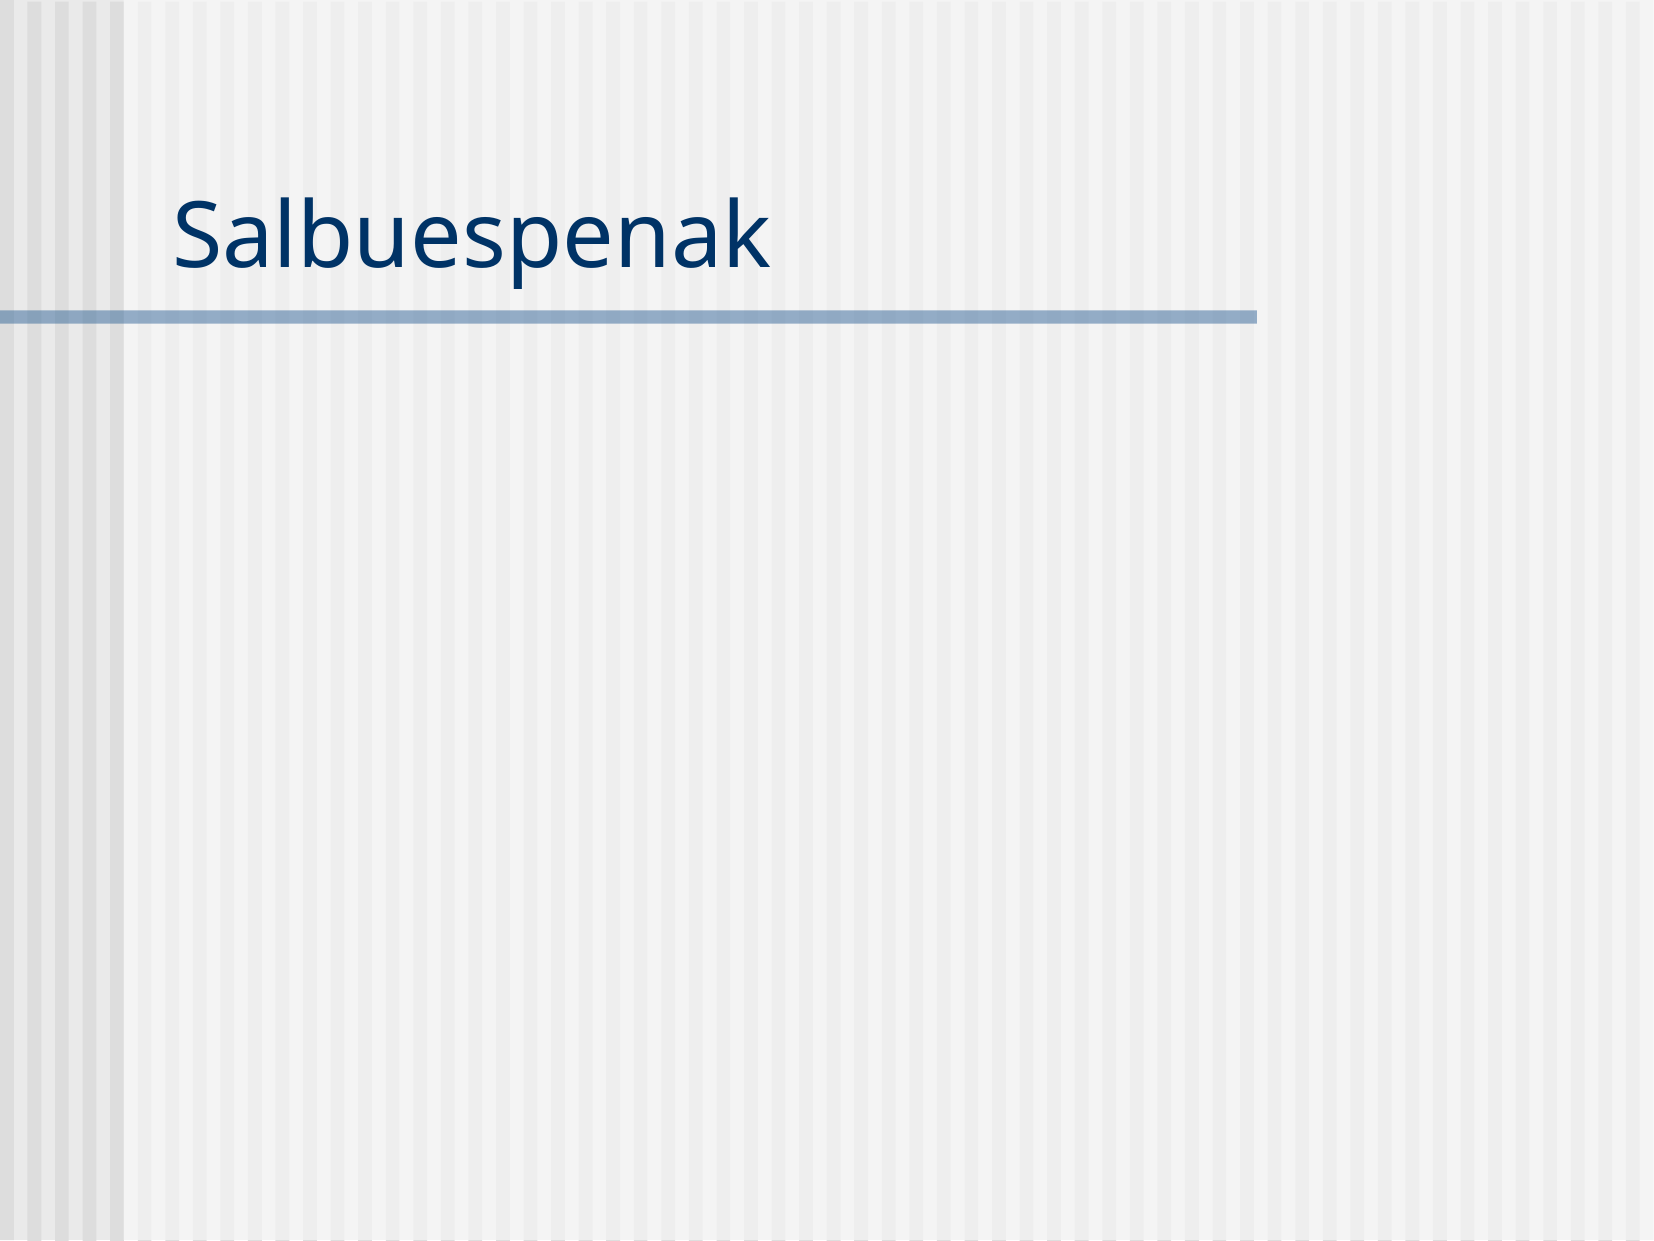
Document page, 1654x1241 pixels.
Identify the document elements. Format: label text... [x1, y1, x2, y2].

title Salbuespenak [157, 33, 1634, 294]
